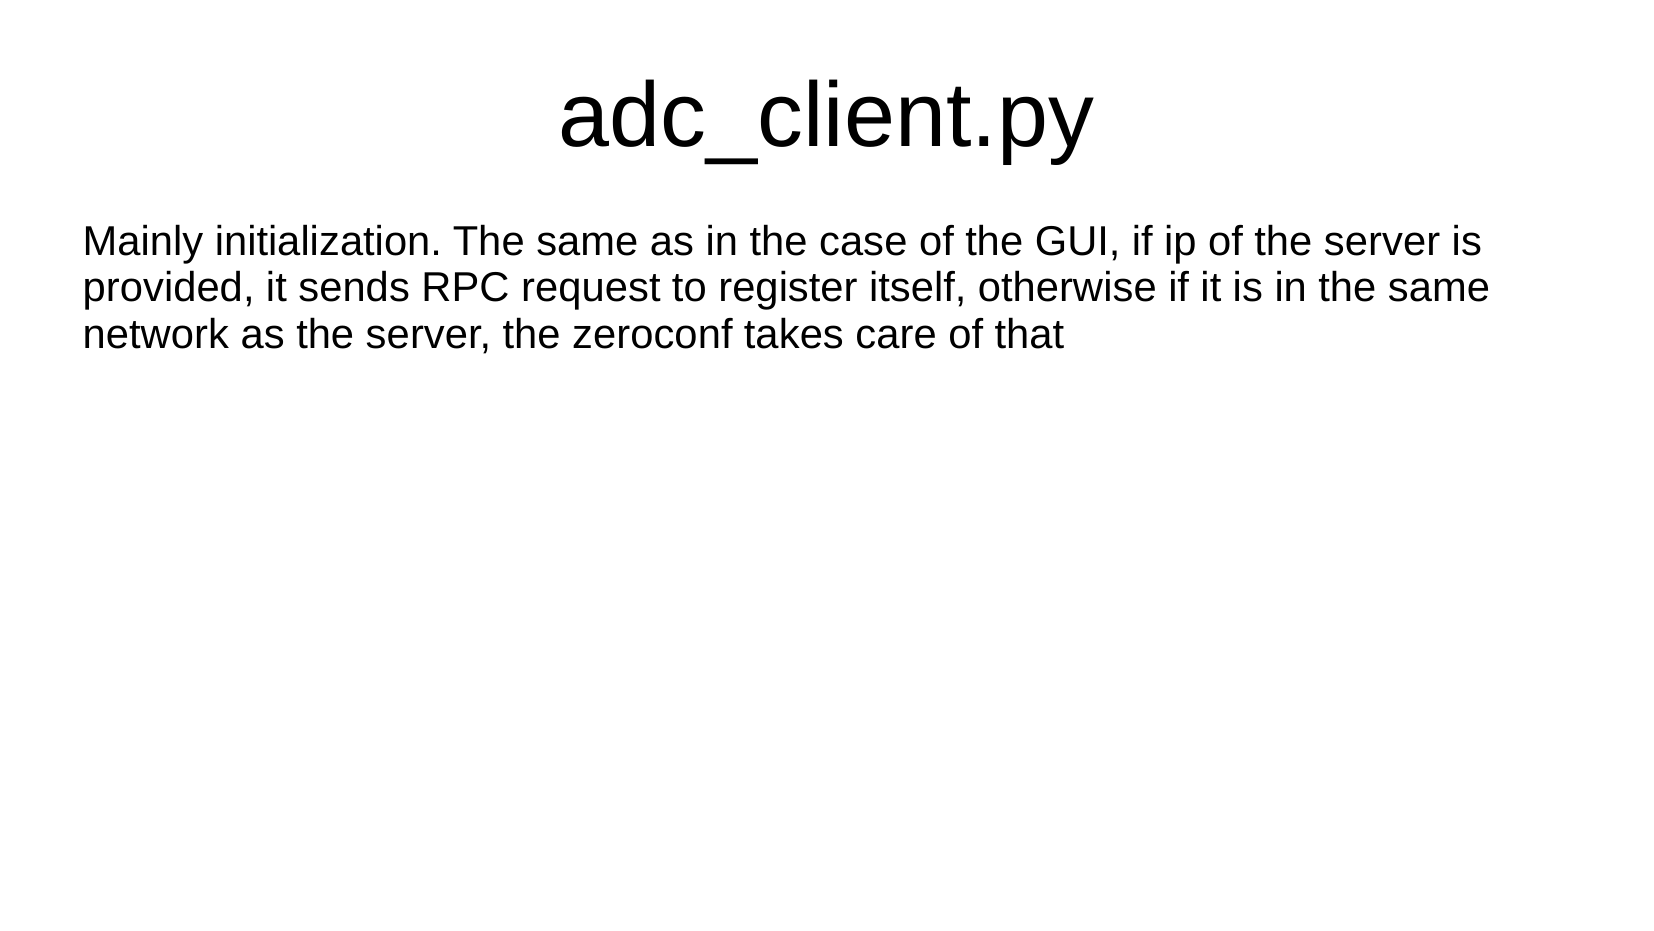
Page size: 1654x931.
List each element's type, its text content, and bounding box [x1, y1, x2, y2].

subtitle Mainly initialization. The same as in the case of the GUI, if ip of the server is provided, it sends RPC request to register itself, otherwise if it is in the same network as the server, the zeroconf takes care of that [82, 217, 1571, 758]
title adc_client.py [82, 37, 1571, 193]
